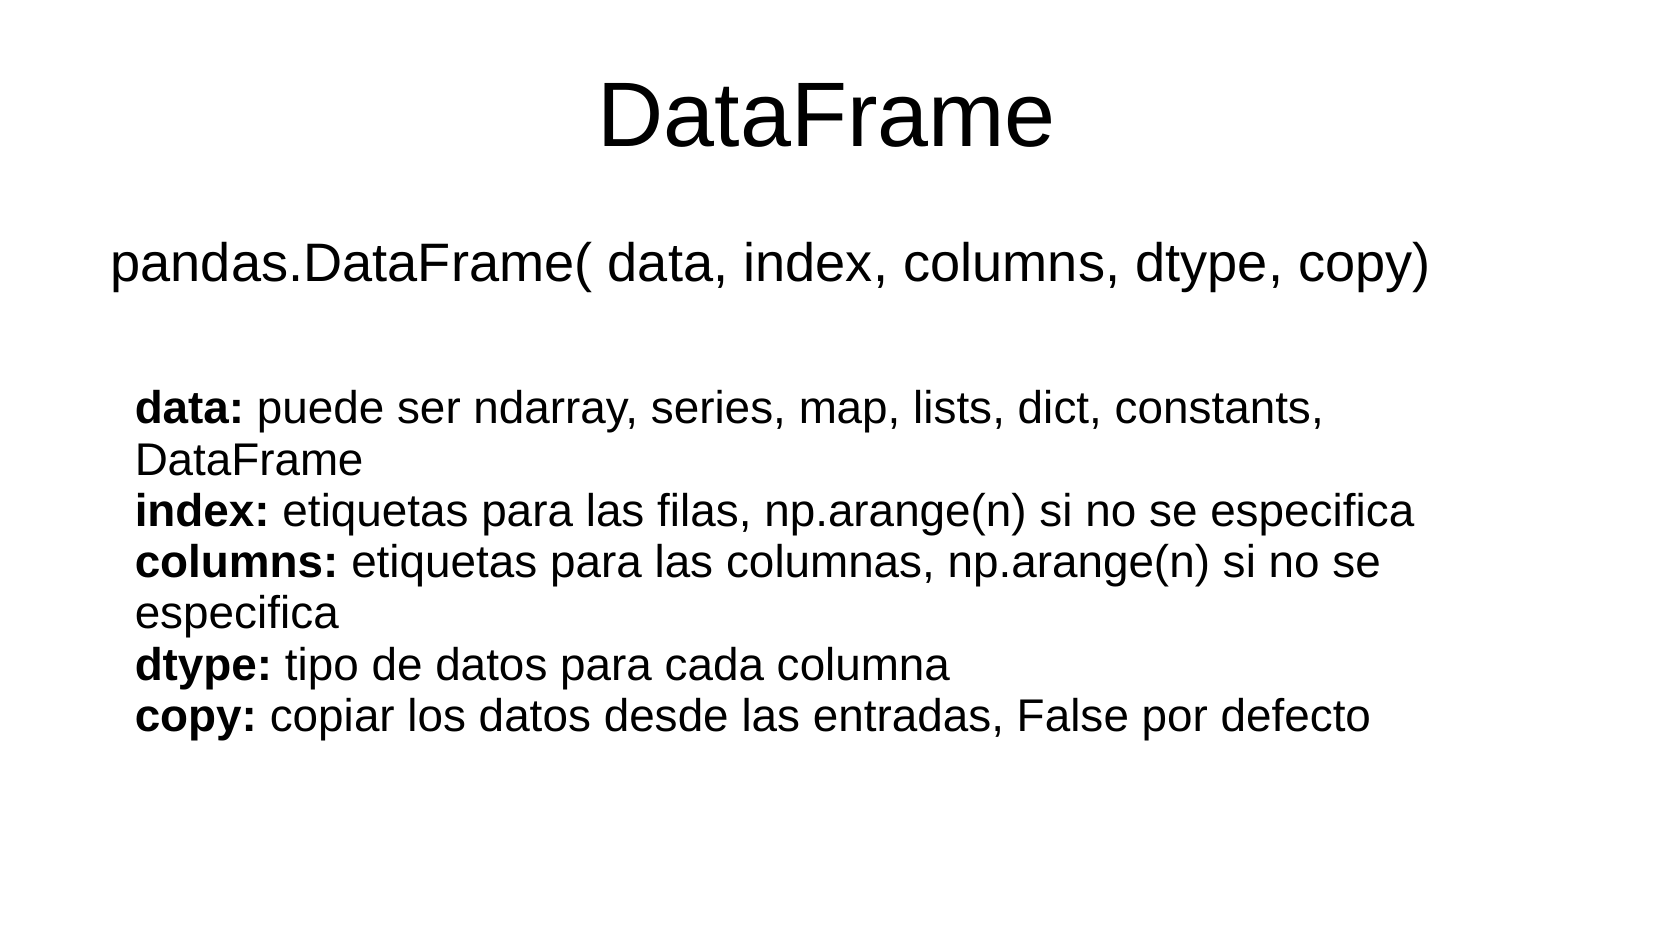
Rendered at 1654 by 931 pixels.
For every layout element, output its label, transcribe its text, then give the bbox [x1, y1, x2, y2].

title DataFrame [82, 37, 1571, 193]
text_box data: puede ser ndarray, series, map, lists, dict, constants, DataFrame index: etiquetas para las filas, np.arange(n) si no se especifica columns: etiquetas para las columnas, np.arange(n) si no se especifica dtype: tipo de datos para cada columna copy: copiar los datos desde las entradas, False por defecto [120, 375, 1516, 749]
text_box pandas.DataFrame( data, index, columns, dtype, copy) [60, 225, 1591, 316]
